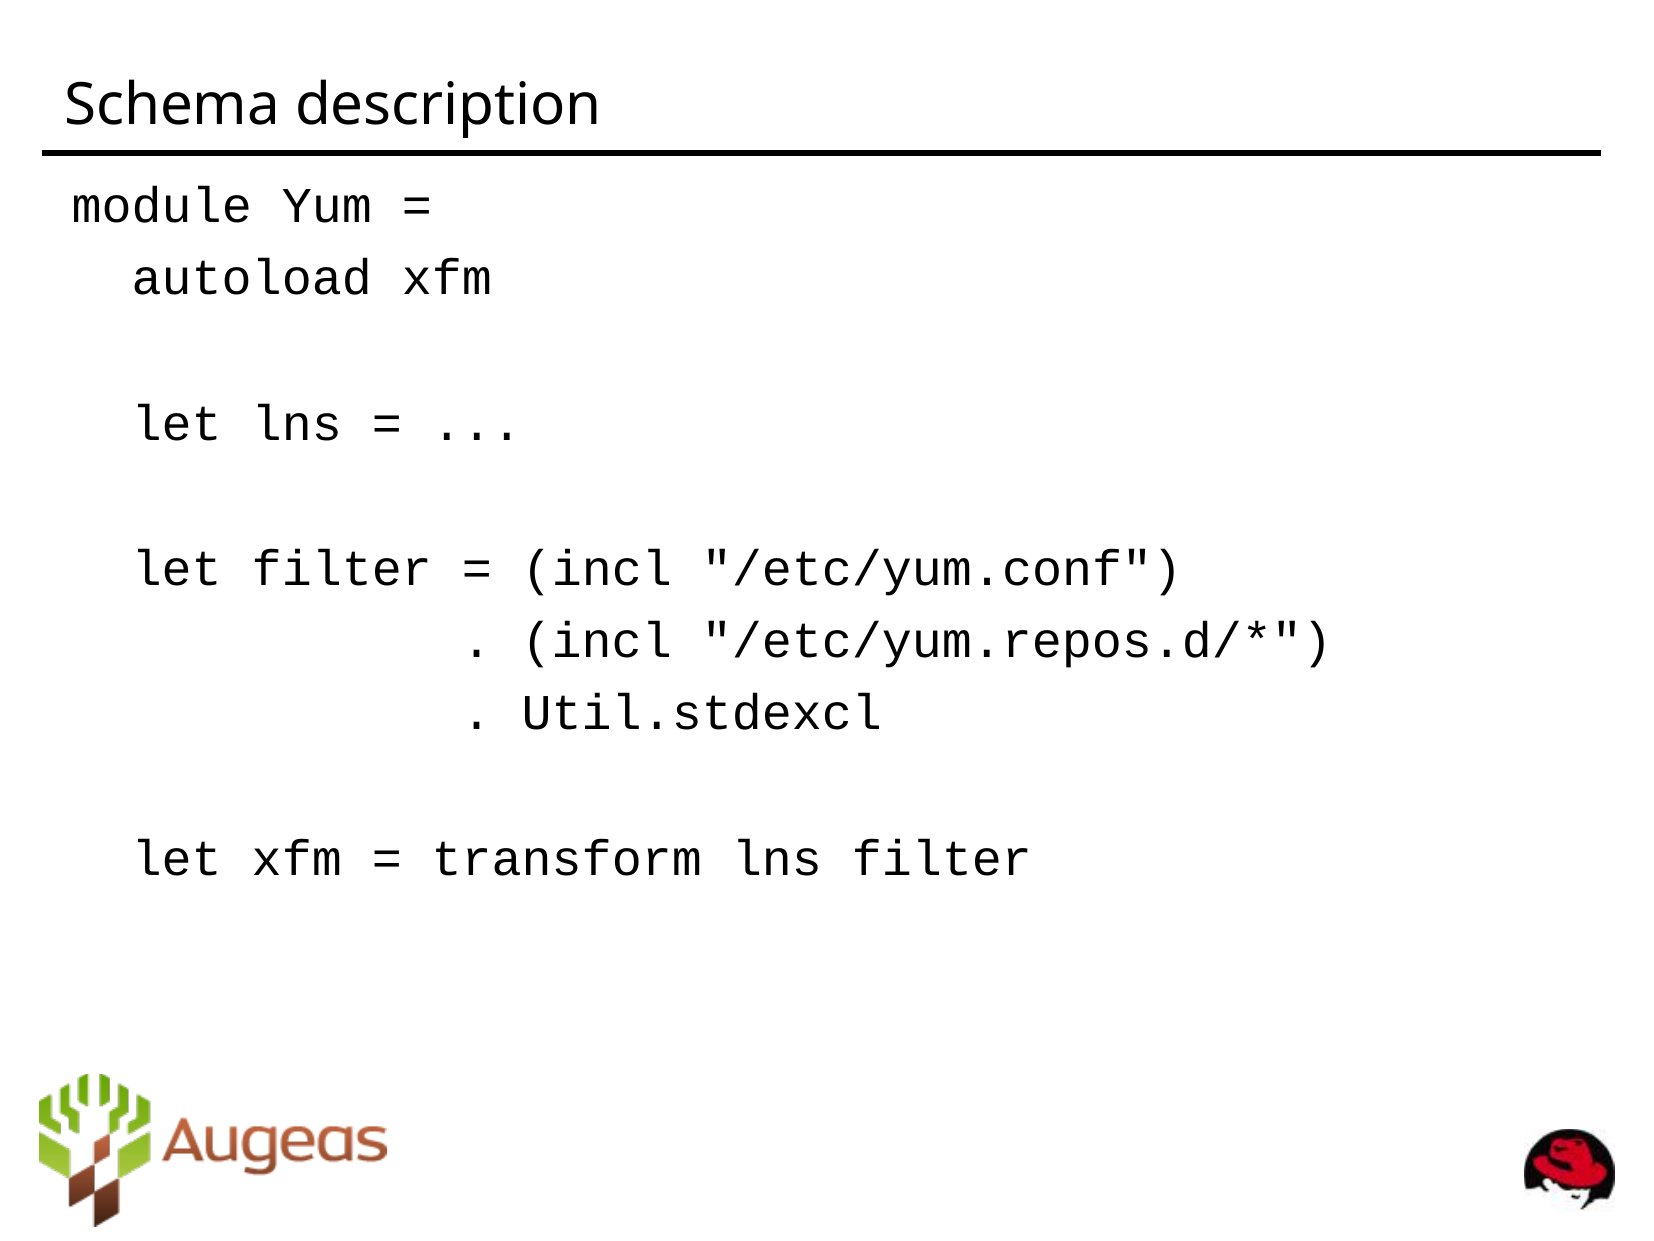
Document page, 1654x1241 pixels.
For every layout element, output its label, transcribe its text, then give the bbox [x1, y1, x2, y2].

title Schema description [64, 42, 1496, 161]
list module Yum = autoload xfm let lns = ... let filter = (incl "/etc/yum.conf") . (incl "/etc/yum.repos.d/*") . Util.stdexcl let xfm = transform lns filter [71, 180, 1495, 1089]
picture [39, 1074, 387, 1227]
picture [1524, 1129, 1615, 1220]
